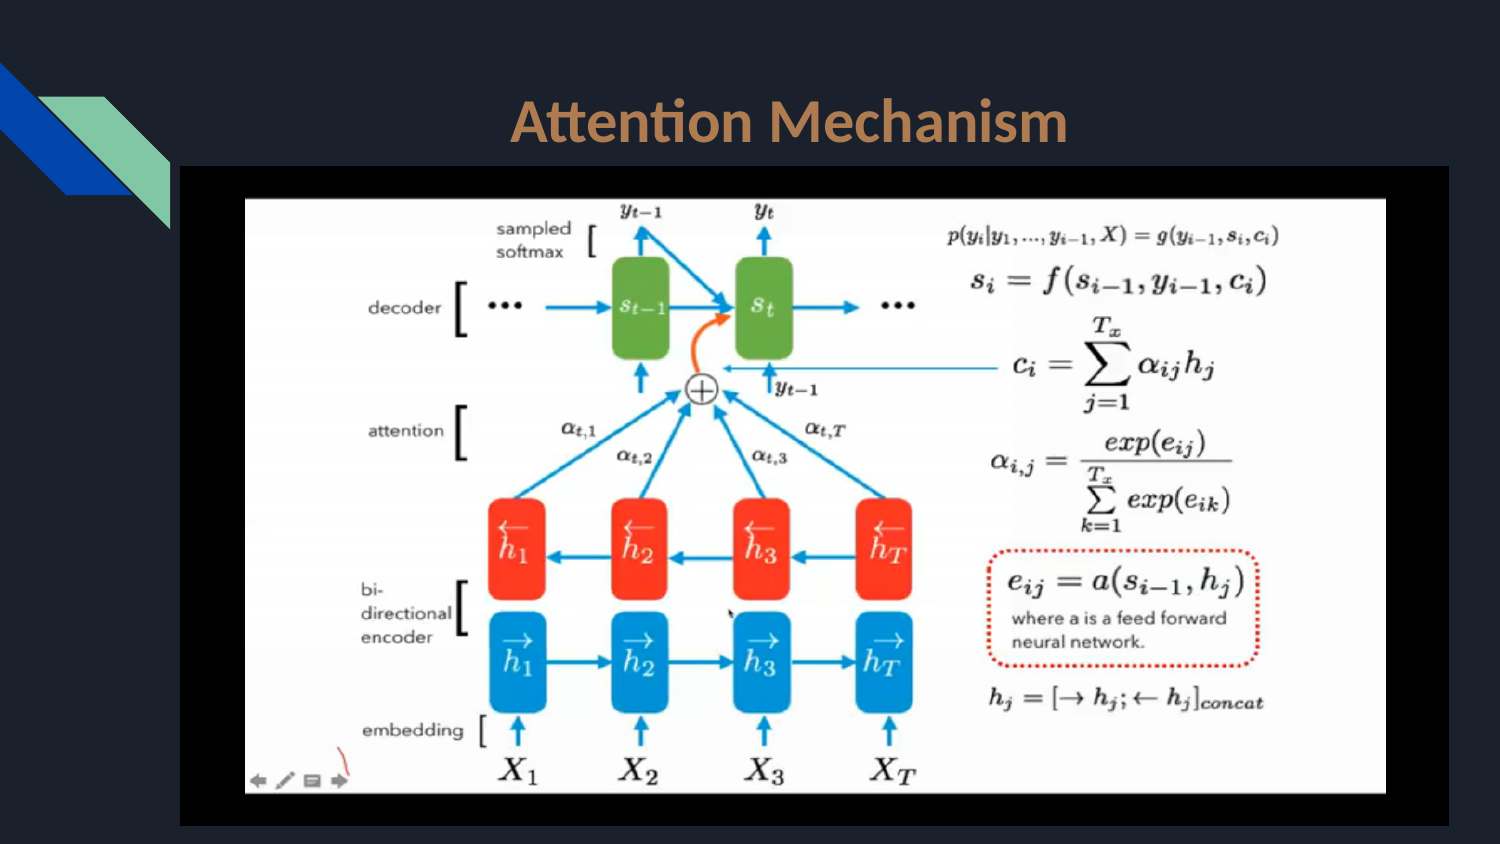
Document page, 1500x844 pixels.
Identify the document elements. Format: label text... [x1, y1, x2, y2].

title Attention Mechanism [212, 64, 1368, 166]
picture [180, 166, 1449, 826]
